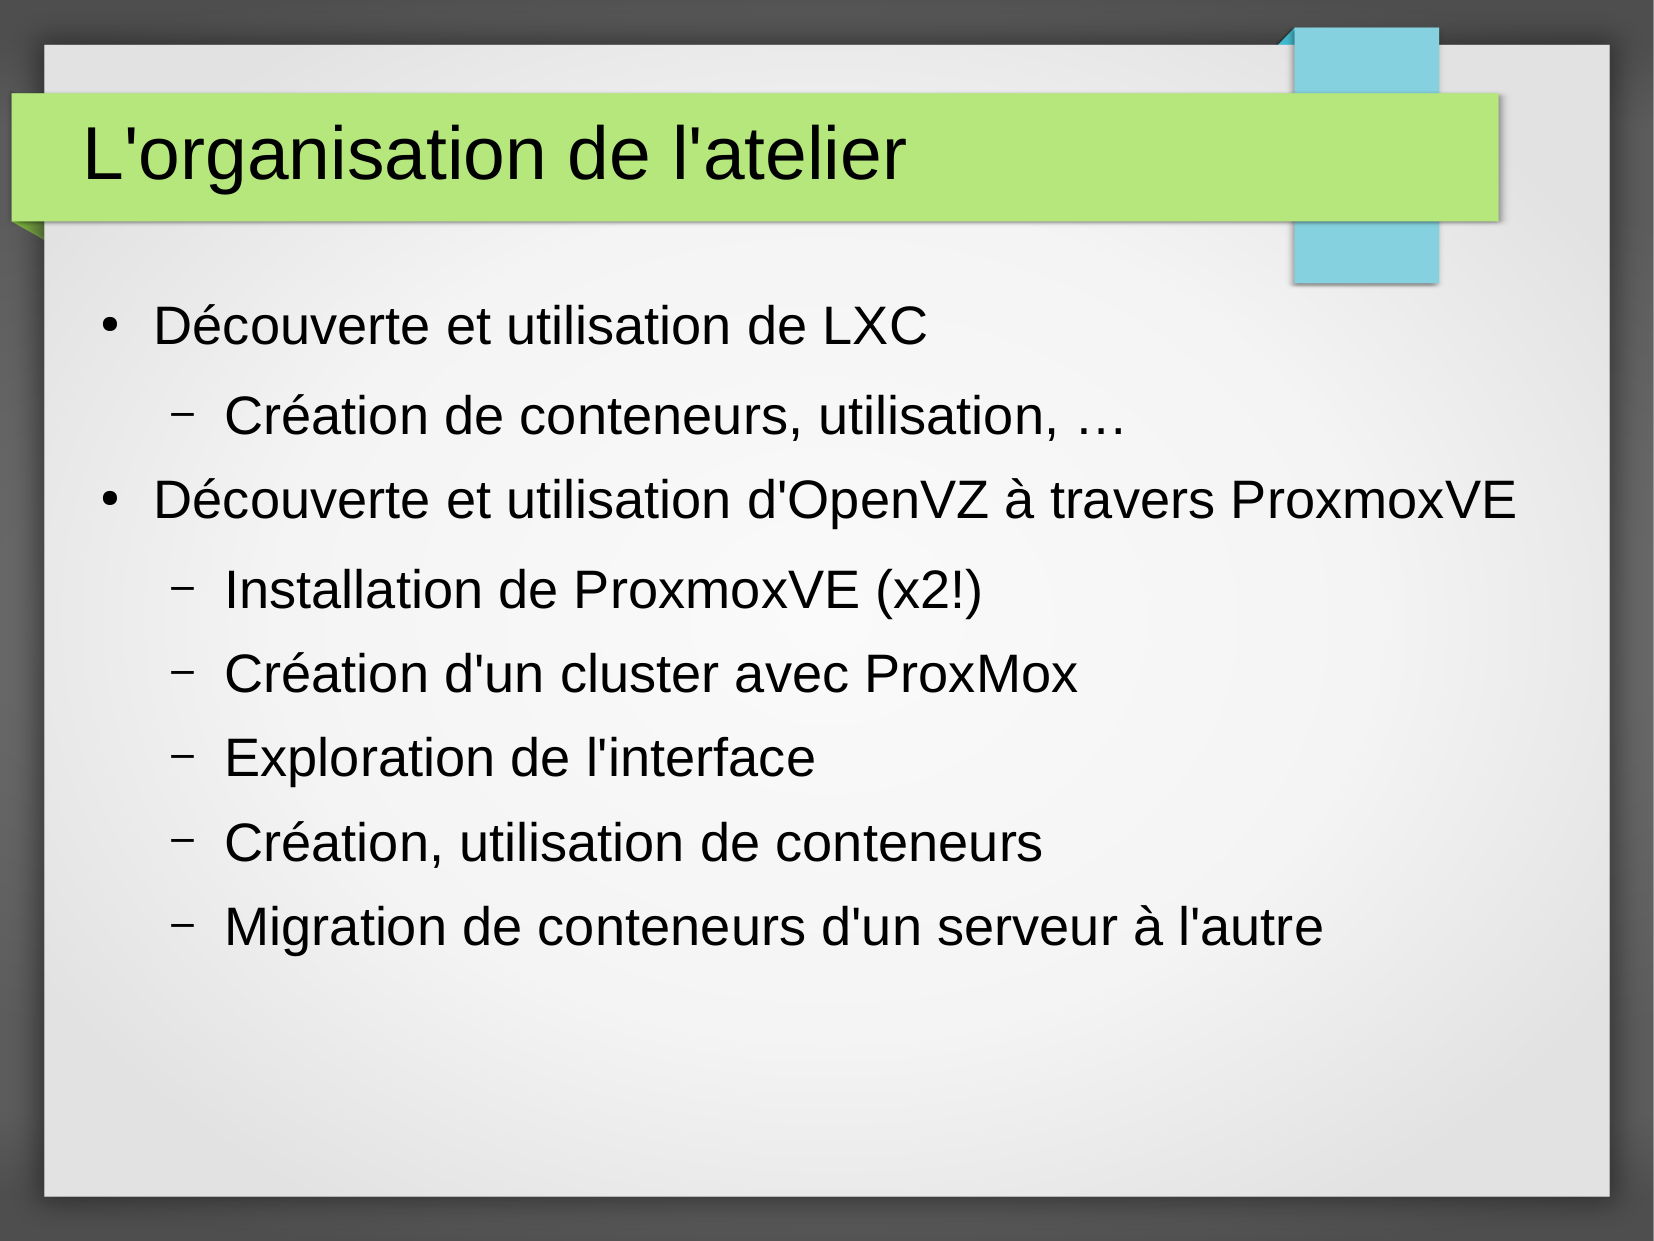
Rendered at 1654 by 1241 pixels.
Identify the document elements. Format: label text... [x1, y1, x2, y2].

list Découverte et utilisation de LXC Création de conteneurs, utilisation, … Découverte et utilisation d'OpenVZ à travers ProxmoxVE Installation de ProxmoxVE (x2!) Création d'un cluster avec ProxMox Exploration de l'interface Création, utilisation de conteneurs Migration de conteneurs d'un serveur à l'autre [82, 295, 1571, 1015]
picture [0, 0, 1654, 1241]
title L'organisation de l'atelier [82, 94, 1264, 213]
